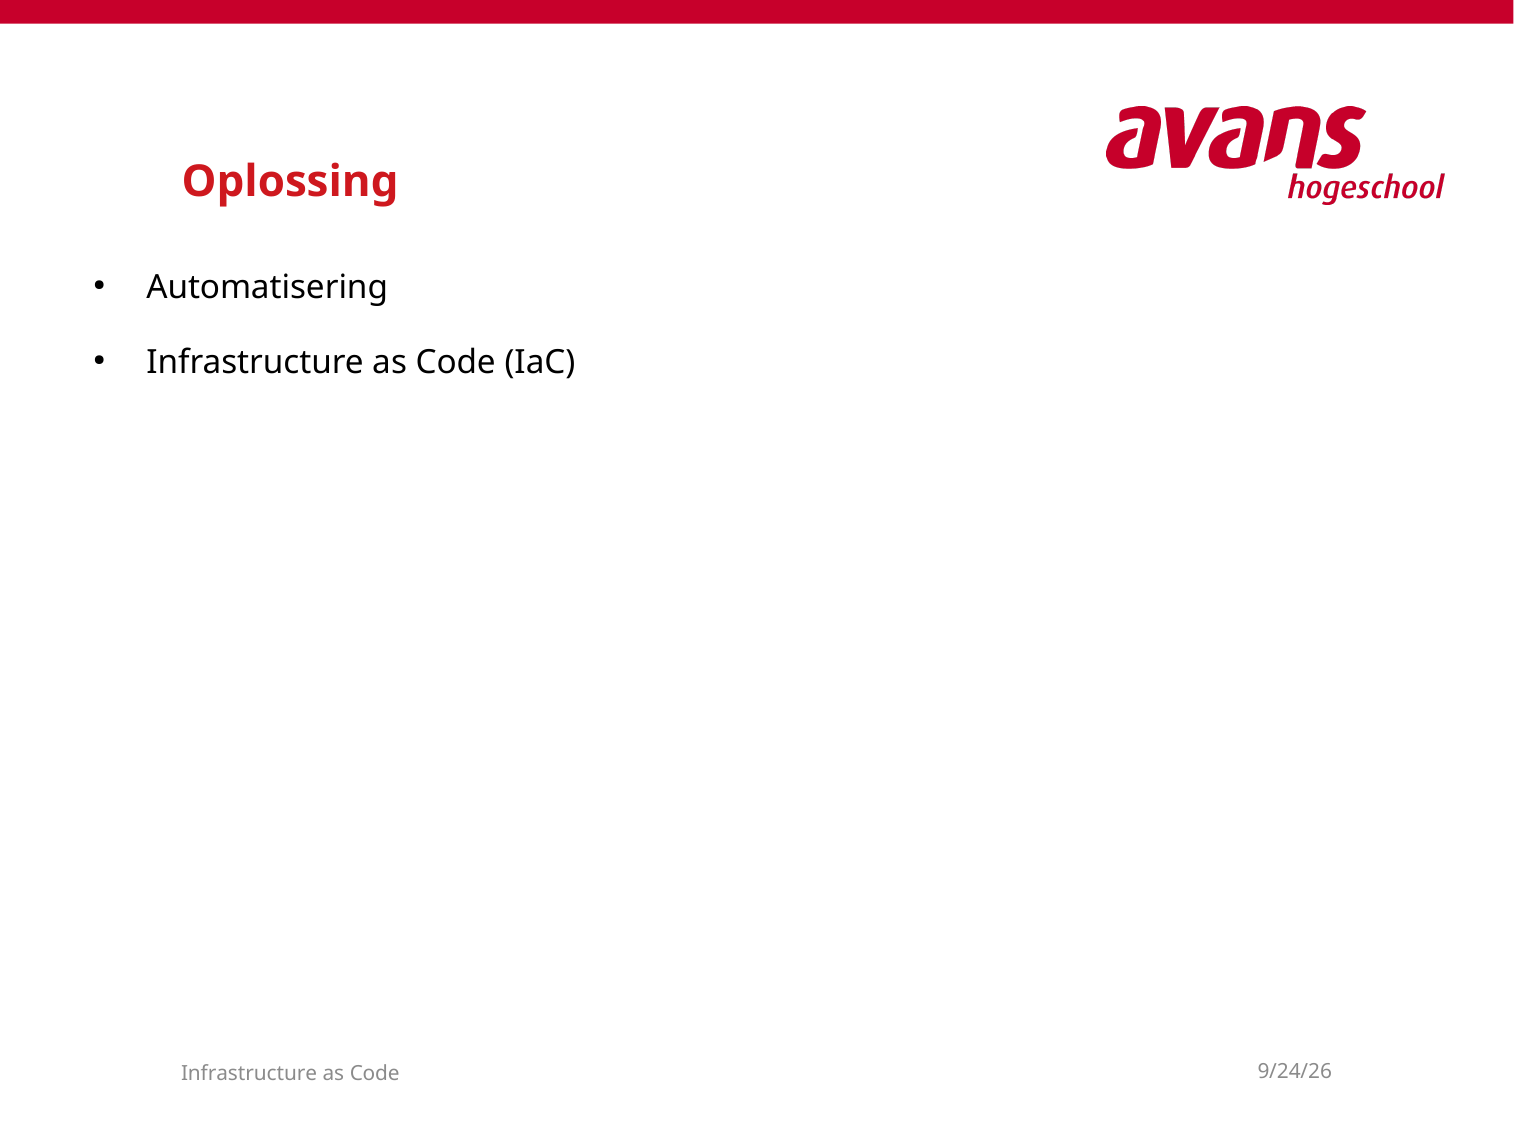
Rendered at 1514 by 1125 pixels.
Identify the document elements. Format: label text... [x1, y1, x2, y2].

title Oplossing [181, 150, 1028, 209]
list Automatisering Infrastructure as Code (IaC) [75, 263, 1438, 916]
picture [1106, 106, 1445, 205]
